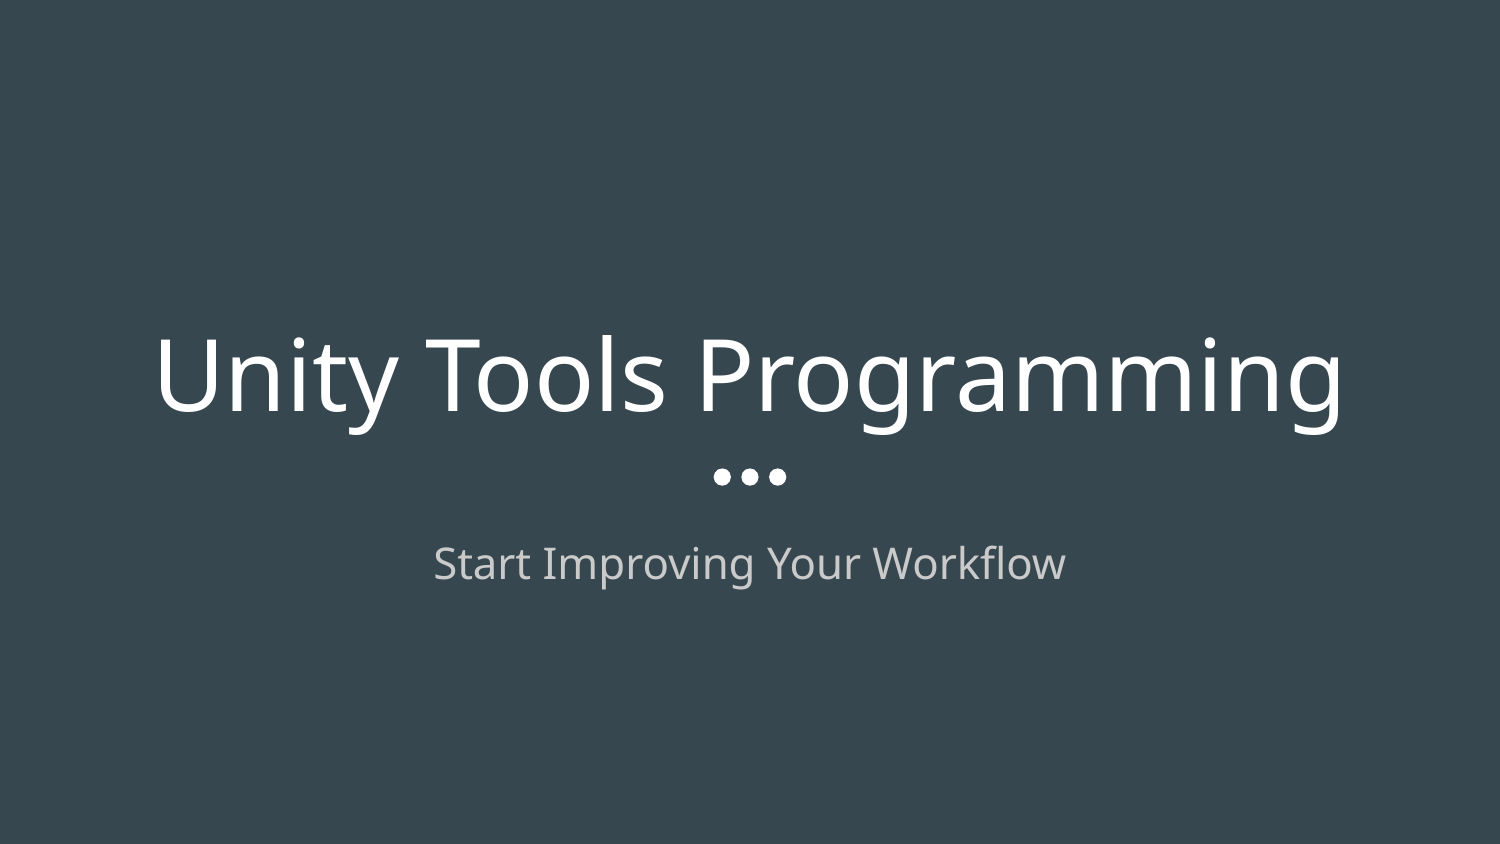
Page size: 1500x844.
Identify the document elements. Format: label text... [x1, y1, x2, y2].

subtitle Start Improving Your Workflow [110, 520, 1390, 651]
title Unity Tools Programming [110, 162, 1390, 447]
